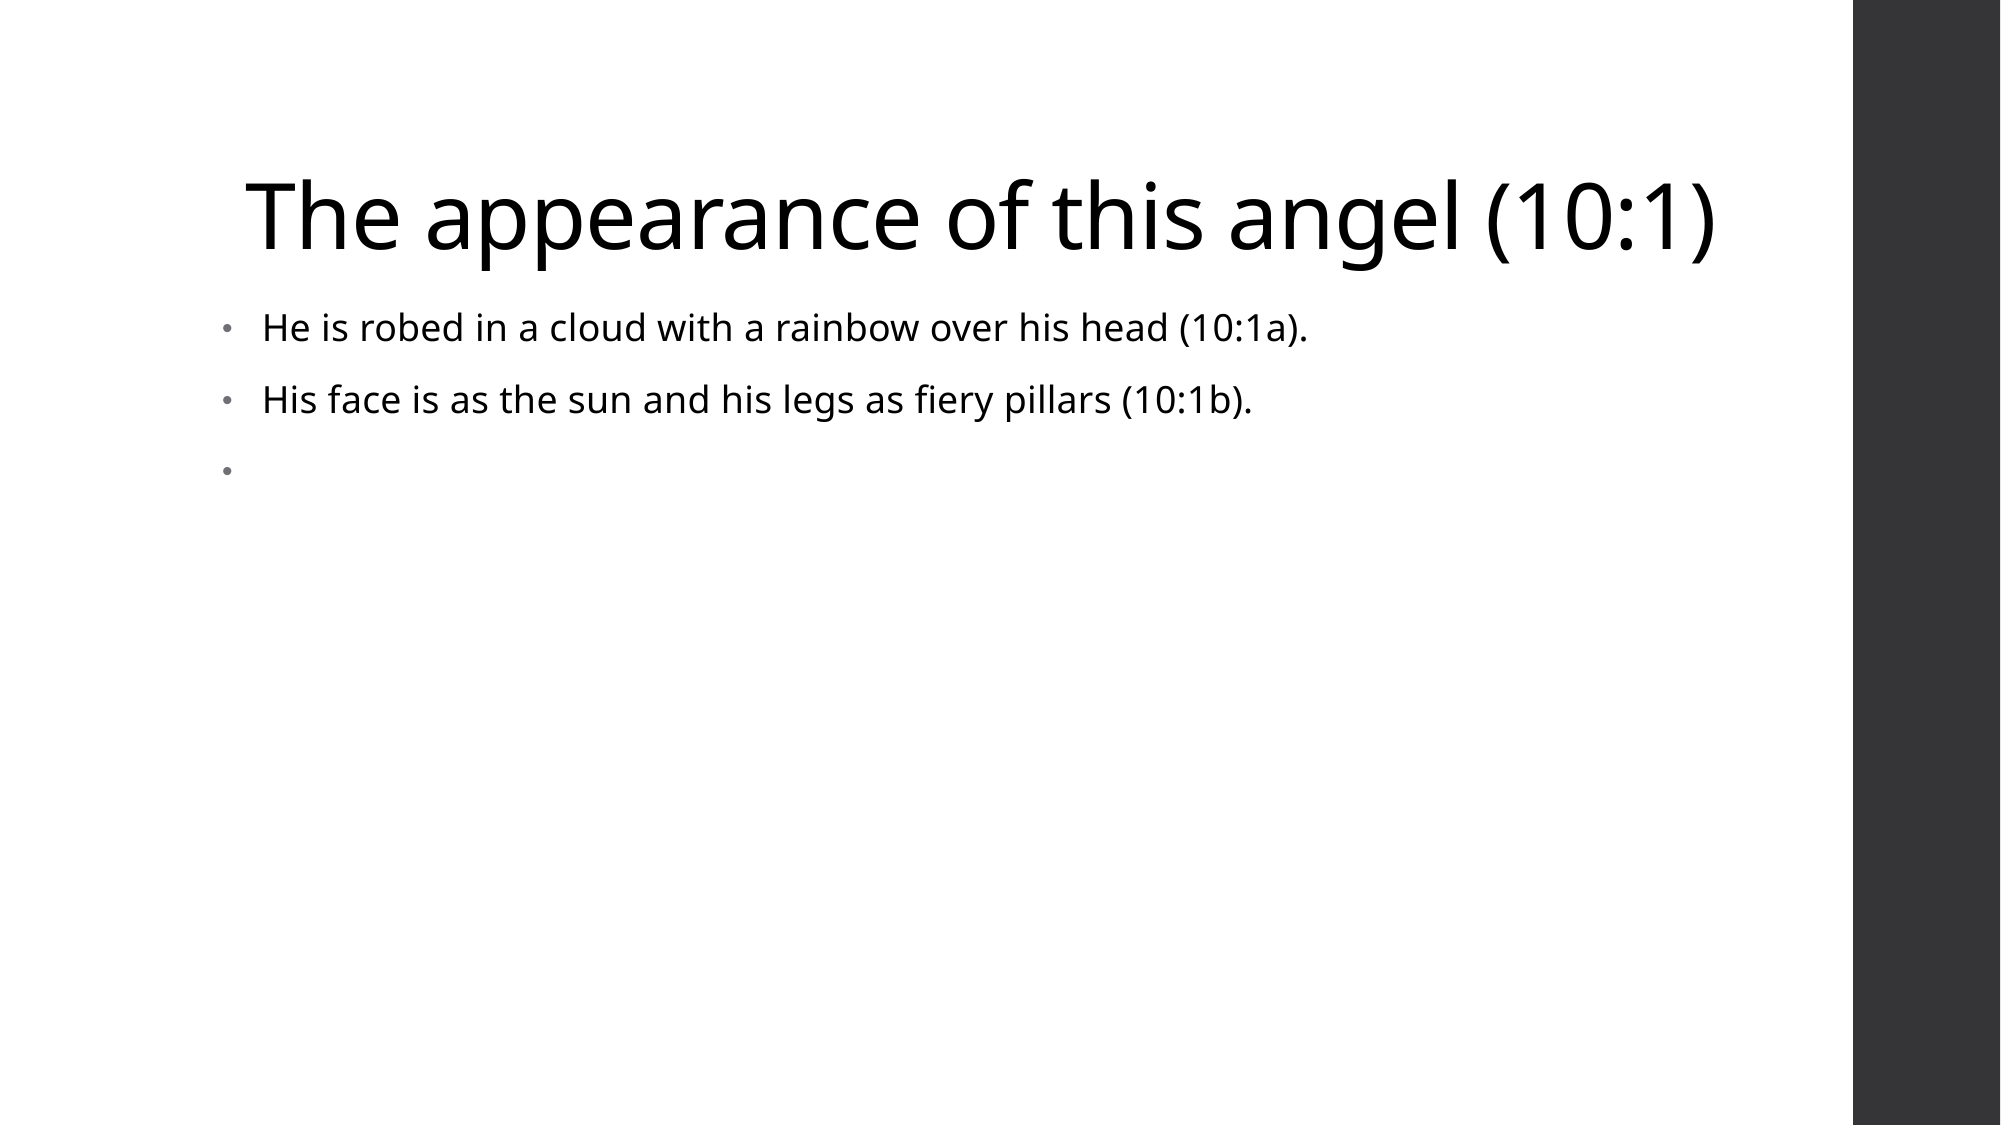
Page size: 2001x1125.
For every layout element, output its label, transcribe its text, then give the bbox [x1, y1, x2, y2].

title The appearance of this angel (10:1) [206, 60, 1797, 278]
list He is robed in a cloud with a rainbow over his head (10:1a). His face is as the sun and his legs as fiery pillars (10:1b). [206, 299, 1617, 1014]
